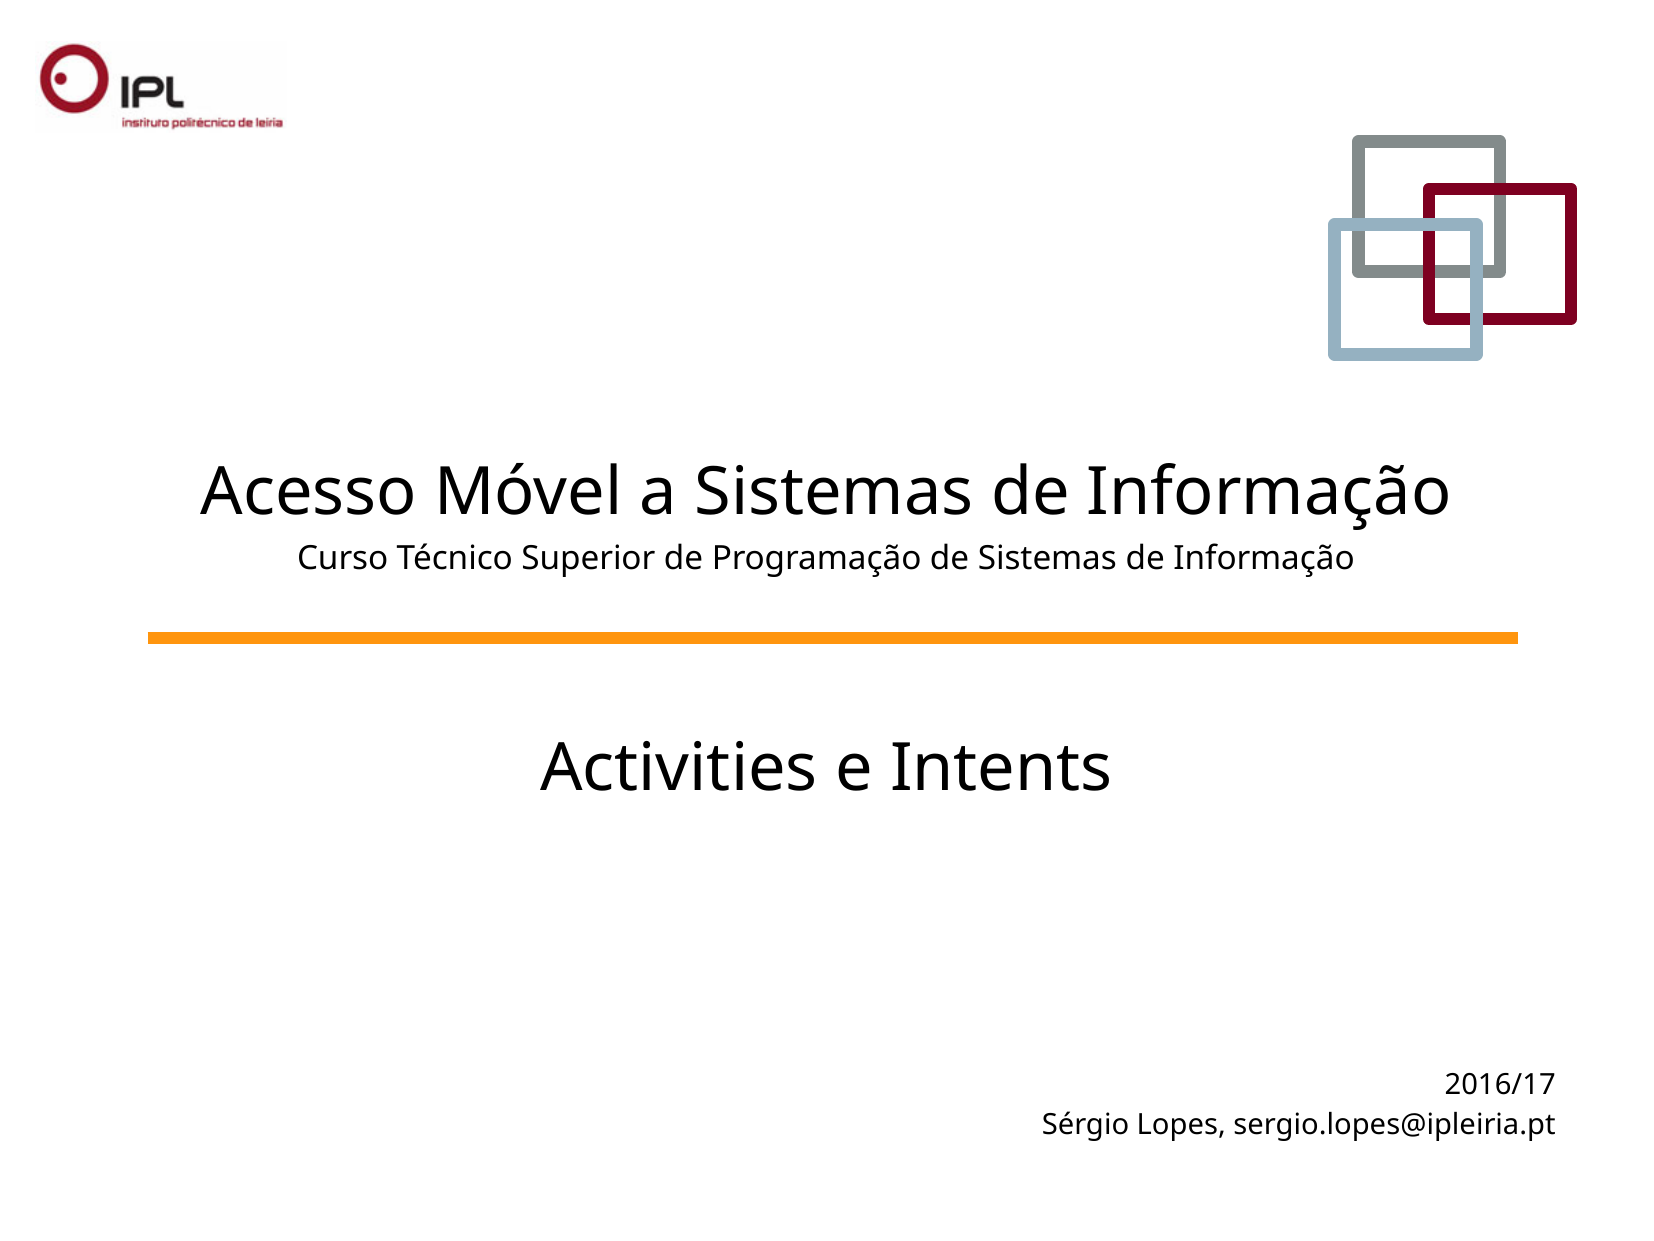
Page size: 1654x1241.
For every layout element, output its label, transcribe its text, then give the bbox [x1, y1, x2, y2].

subtitle Acesso Móvel a Sistemas de Informação Curso Técnico Superior de Programação de Sistemas de Informação [183, 372, 1471, 632]
text_box Activities e Intents [183, 649, 1471, 880]
picture [35, 41, 291, 133]
text_box 2016/17 Sérgio Lopes, sergio.lopes@ipleiria.pt [933, 1055, 1571, 1151]
subtitle Acesso Móvel a Sistemas de Informação Curso Técnico Superior de Programação de Sistemas de Informação [183, 644, 1471, 649]
